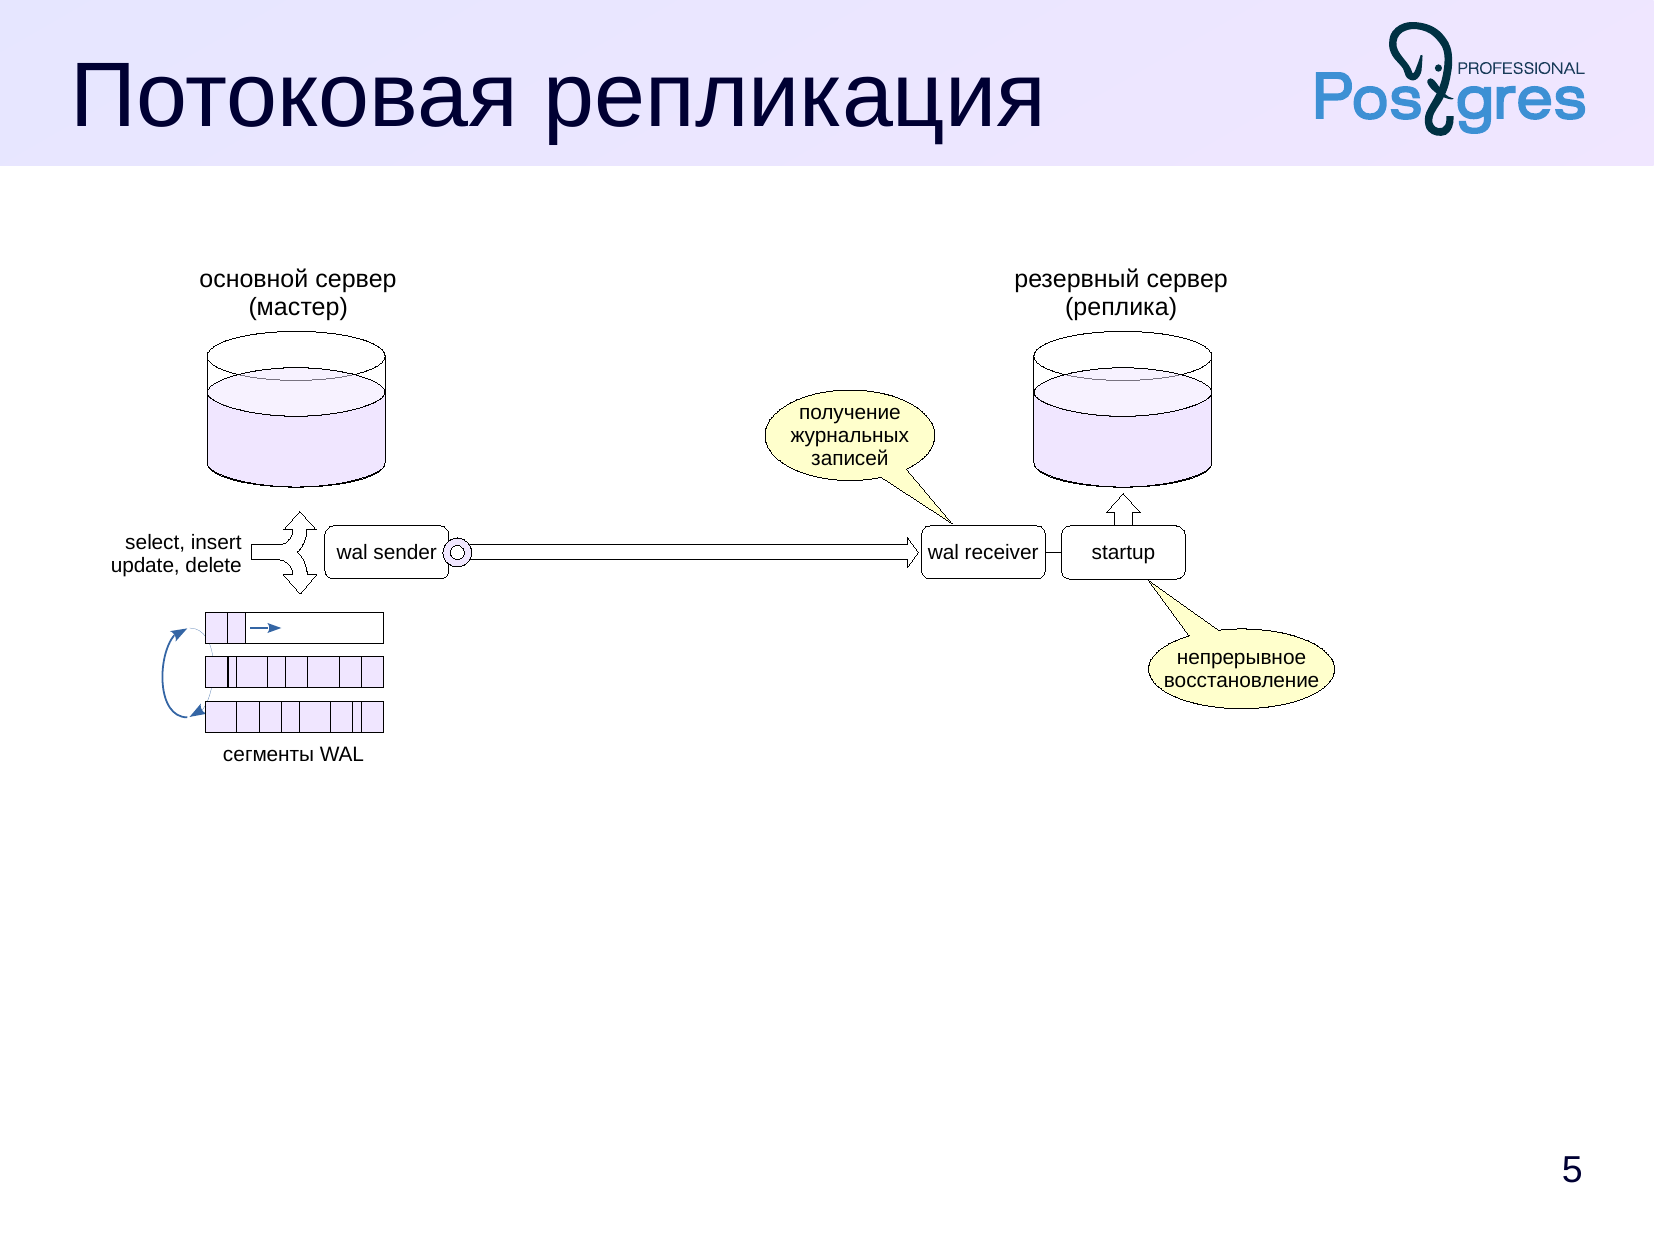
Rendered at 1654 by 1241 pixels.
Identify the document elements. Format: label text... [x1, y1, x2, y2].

text_box основной сервер (мастер) [184, 257, 412, 329]
text_box [206, 702, 383, 732]
text_box [1106, 493, 1141, 525]
text_box непрерывное восстановление [1148, 580, 1335, 709]
text_box резервный сервер (реплика) [999, 257, 1244, 329]
text_box сегменты WAL [208, 735, 379, 775]
text_box [206, 657, 383, 687]
text_box wal receiver [921, 525, 1046, 579]
title Потоковая репликация [70, 43, 1241, 147]
text_box [207, 331, 386, 488]
text_box [258, 511, 317, 594]
text_box startup [1061, 525, 1186, 580]
text_box wal sender [324, 525, 449, 579]
text_box [1033, 331, 1212, 488]
text_box [442, 537, 919, 568]
text_box получение журнальных записей [765, 390, 953, 524]
text_box [206, 613, 246, 643]
text_box select, insert update, delete [95, 523, 258, 586]
